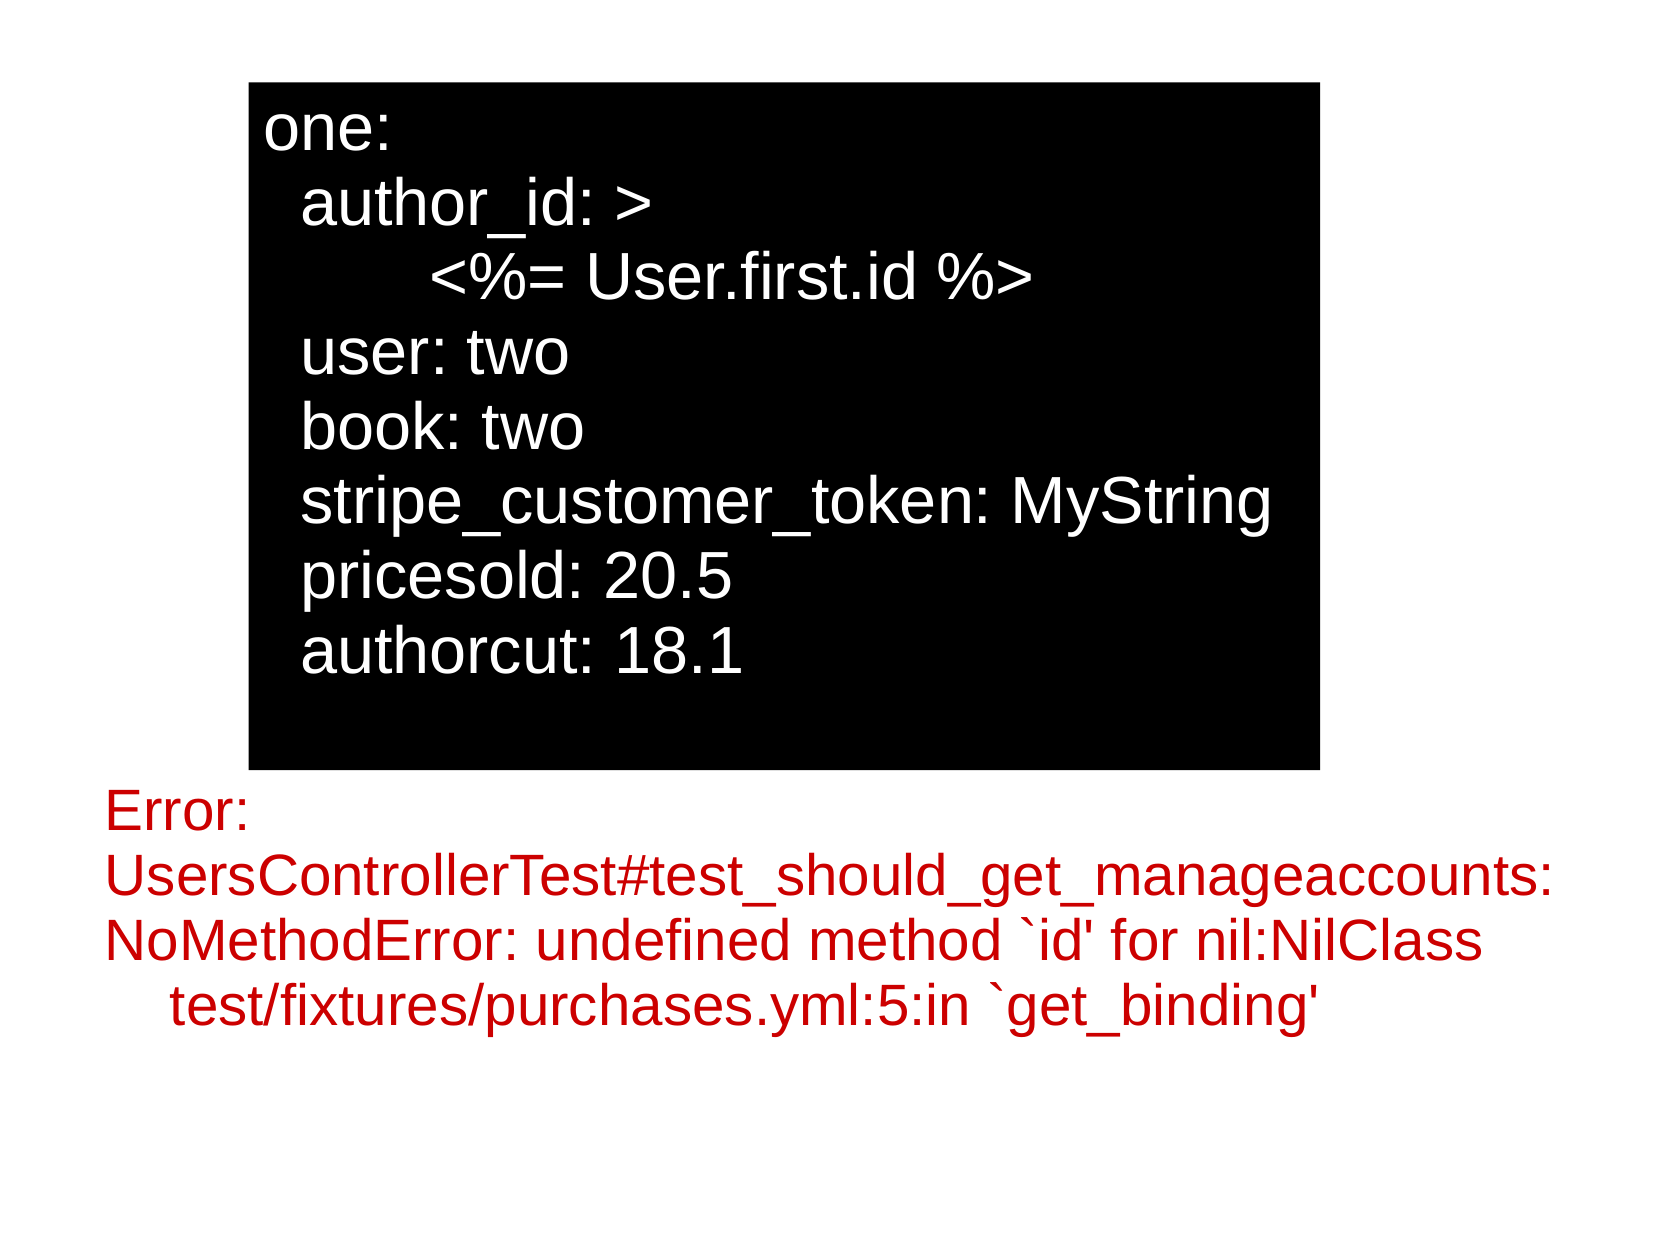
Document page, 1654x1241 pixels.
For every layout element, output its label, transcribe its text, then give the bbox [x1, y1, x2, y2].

text_box Error: UsersControllerTest#test_should_get_manageaccounts: NoMethodError: undefined method `id' for nil:NilClass test/fixtures/purchases.yml:5:in `get_binding' [90, 770, 1636, 1111]
text_box one: author_id: > <%= User.first.id %> user: two book: two stripe_customer_token: MyString pricesold: 20.5 authorcut: 18.1 [248, 82, 1321, 770]
